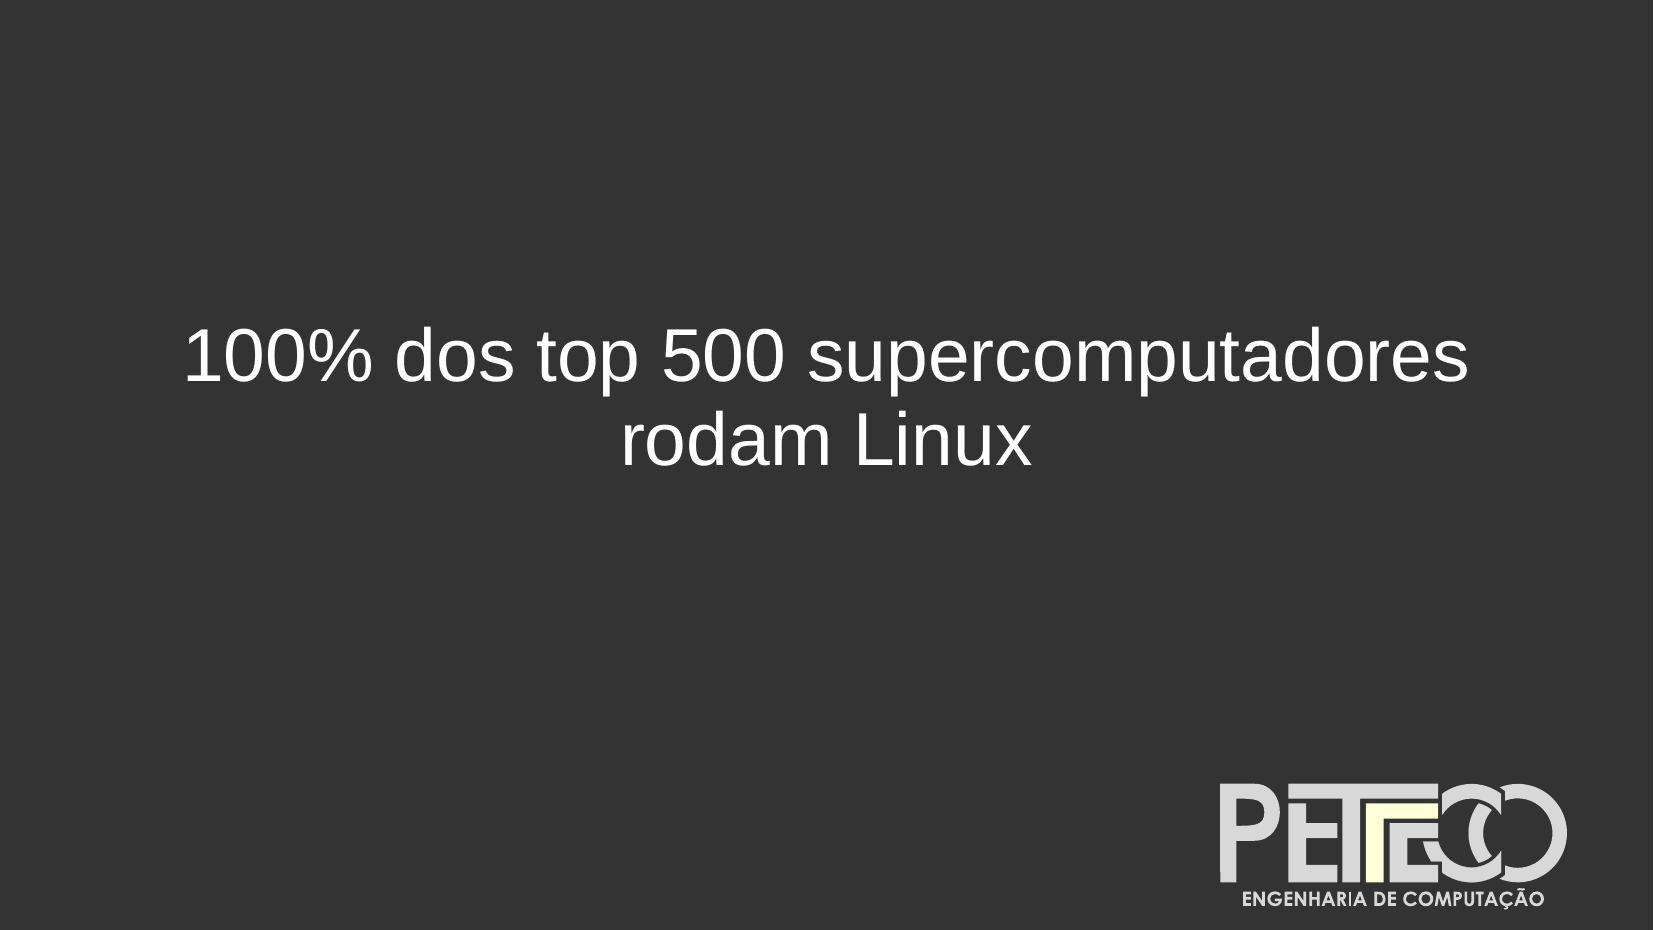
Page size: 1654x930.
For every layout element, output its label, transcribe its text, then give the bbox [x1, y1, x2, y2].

subtitle 100% dos top 500 supercomputadores rodam Linux [82, 37, 1571, 757]
